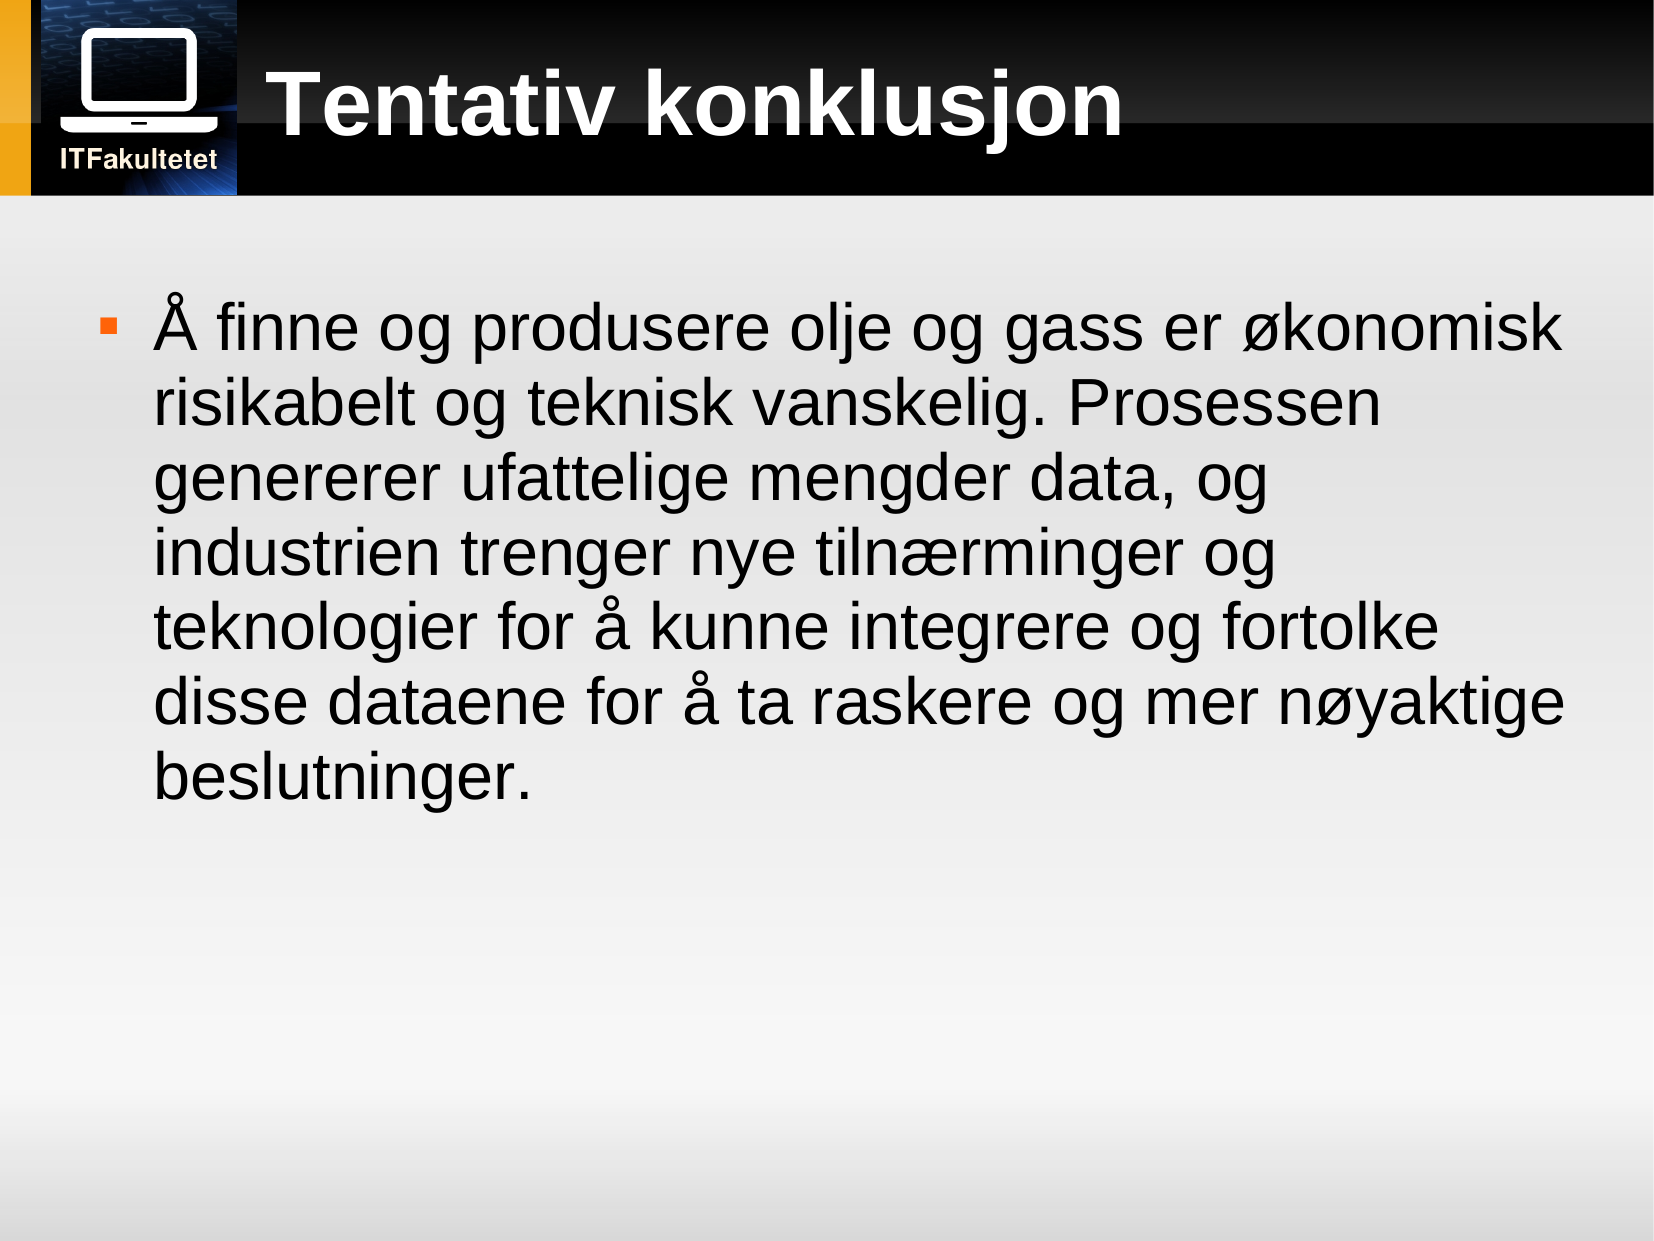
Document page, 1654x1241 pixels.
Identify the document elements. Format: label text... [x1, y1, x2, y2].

title Tentativ konklusjon [265, 0, 1565, 208]
list Å finne og produsere olje og gass er økonomisk risikabelt og teknisk vanskelig. Prosessen genererer ufattelige mengder data, og industrien trenger nye tilnærminger og teknologier for å kunne integrere og fortolke disse dataene for å ta raskere og mer nøyaktige beslutninger. [82, 290, 1571, 1109]
picture [0, 0, 1654, 1241]
